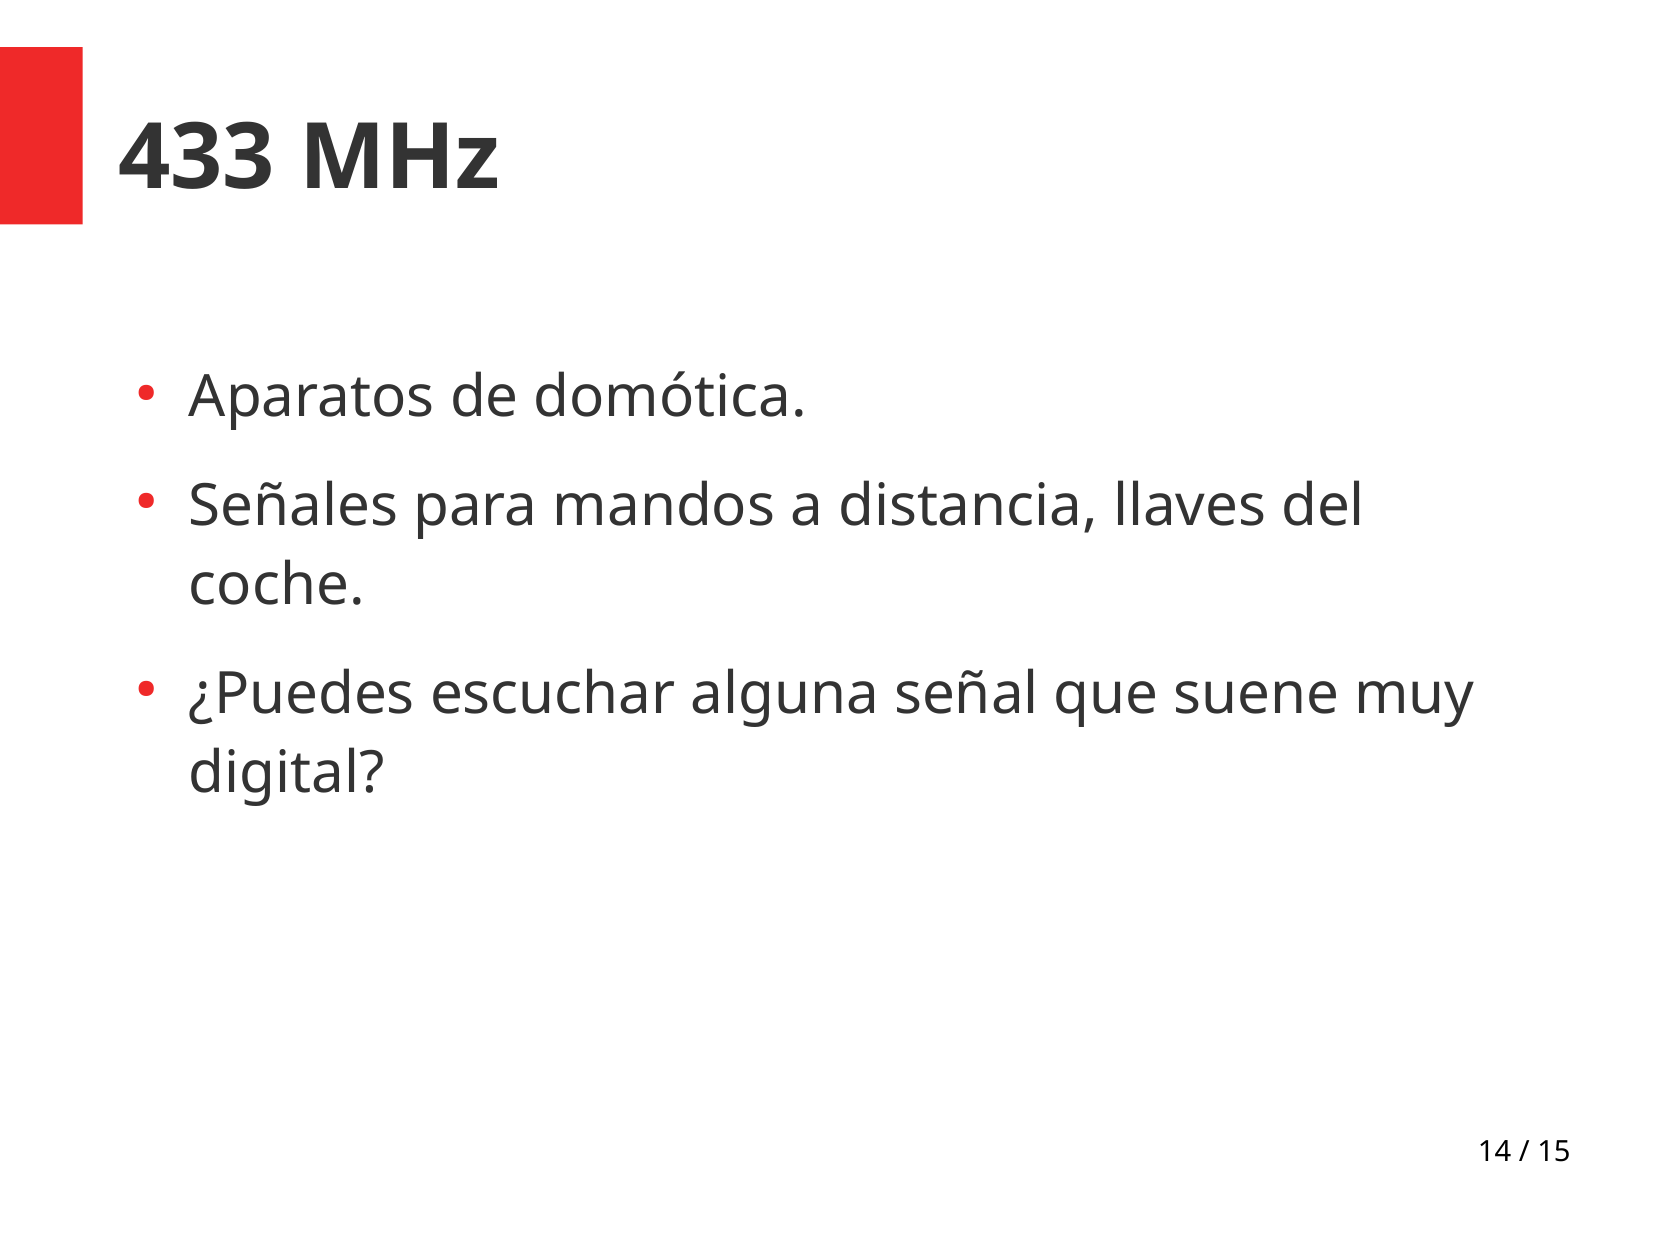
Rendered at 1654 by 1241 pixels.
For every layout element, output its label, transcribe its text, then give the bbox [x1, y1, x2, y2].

list Aparatos de domótica. Señales para mandos a distancia, llaves del coche. ¿Puedes escuchar alguna señal que suene muy digital? [118, 354, 1536, 1074]
title 433 MHz [118, 49, 1571, 257]
